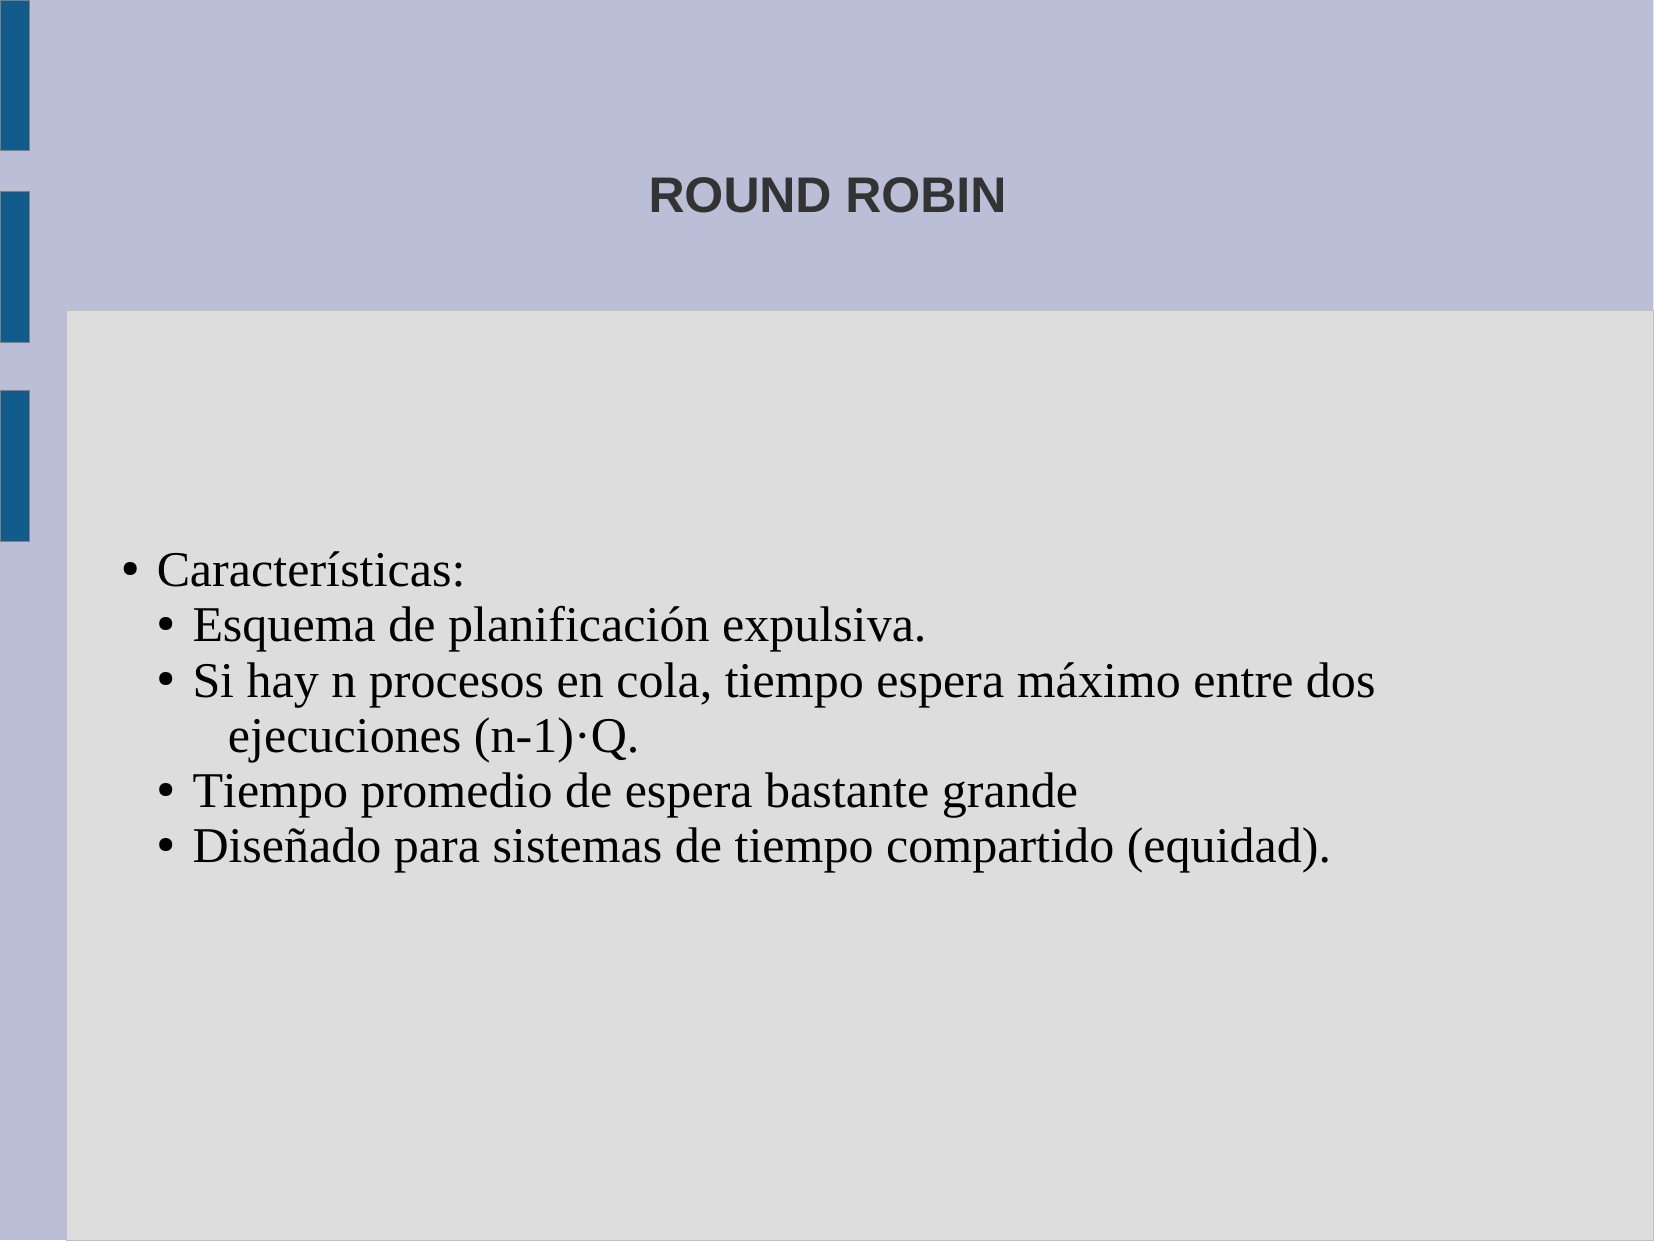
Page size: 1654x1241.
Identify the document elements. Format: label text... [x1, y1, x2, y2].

title ROUND ROBIN [121, 91, 1534, 299]
subtitle Características: Esquema de planificación expulsiva. Si hay n procesos en cola, tiempo espera máximo entre dos ejecuciones (n-1)·Q. Tiempo promedio de espera bastante grande Diseñado para sistemas de tiempo compartido (equidad). [121, 344, 1534, 1127]
